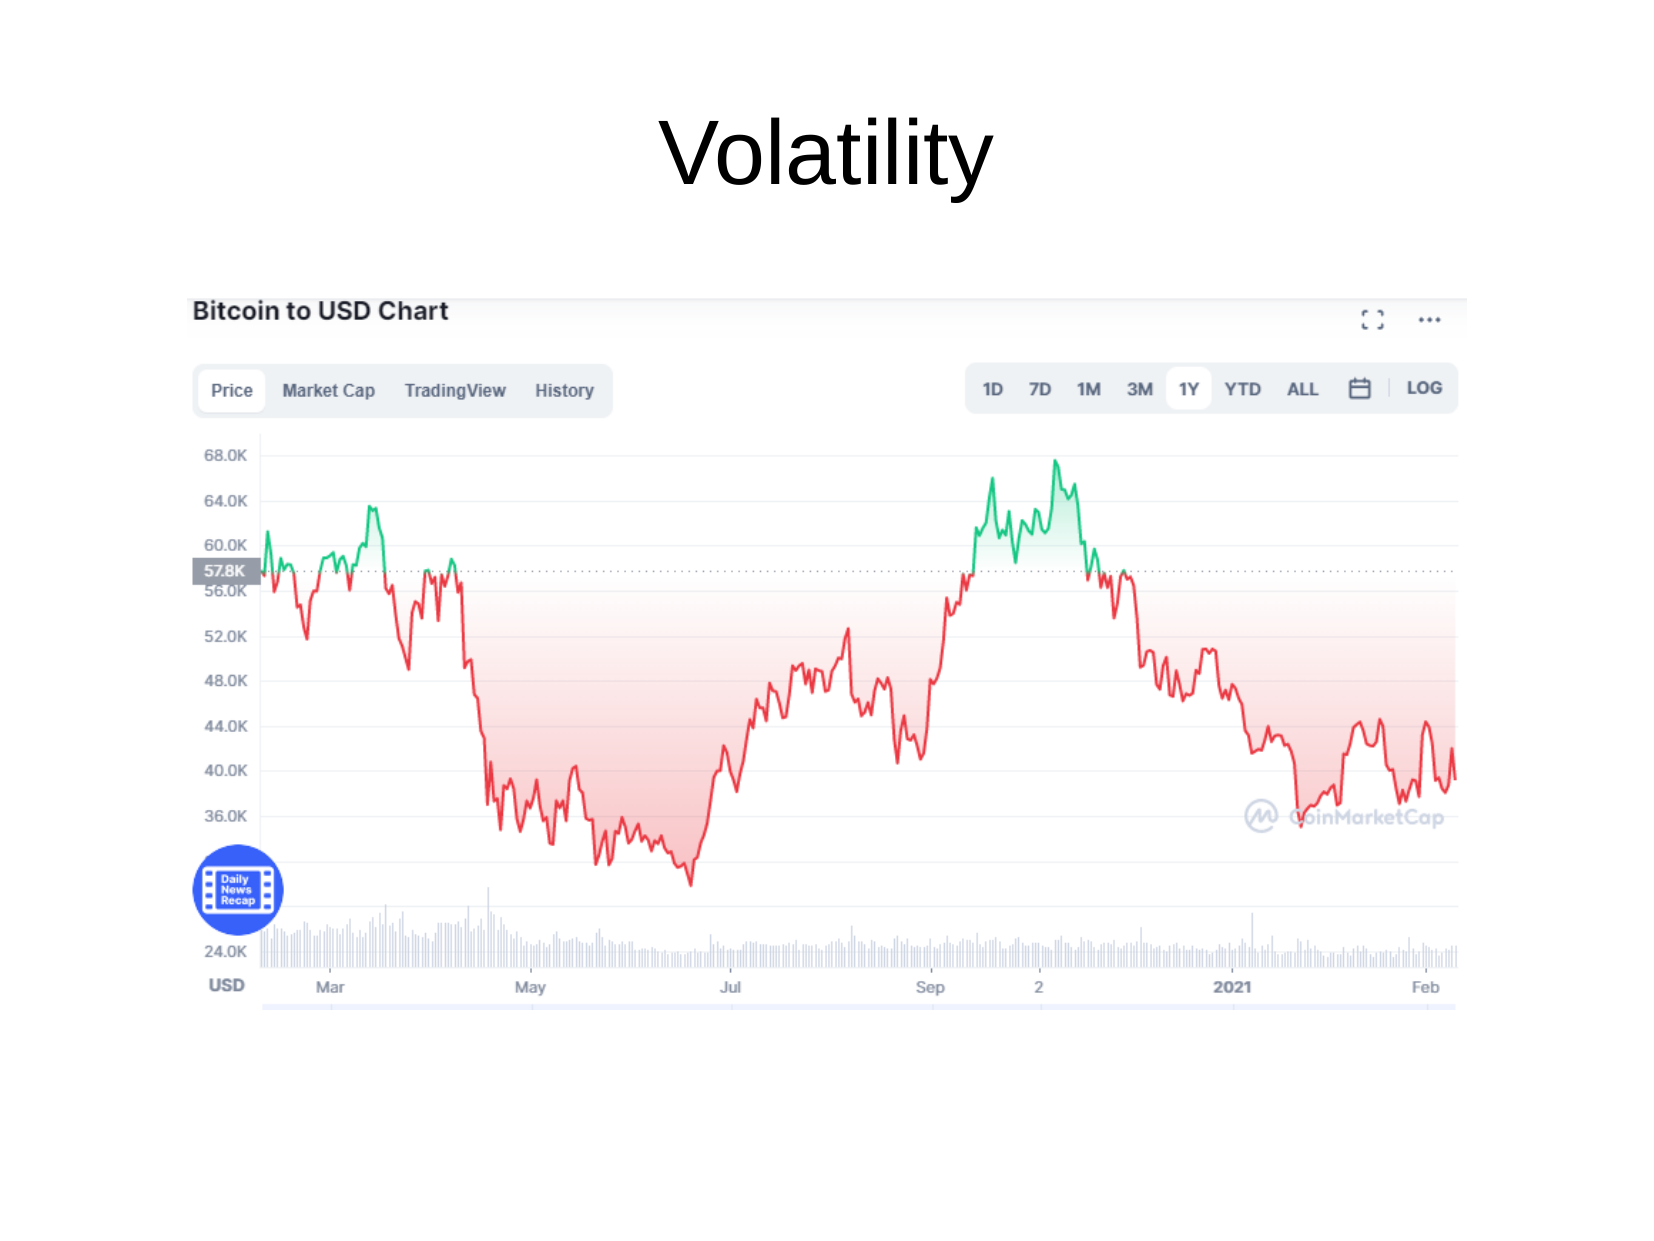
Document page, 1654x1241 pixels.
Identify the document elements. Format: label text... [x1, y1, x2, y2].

picture [187, 290, 1467, 1010]
title Volatility [82, 49, 1571, 257]
